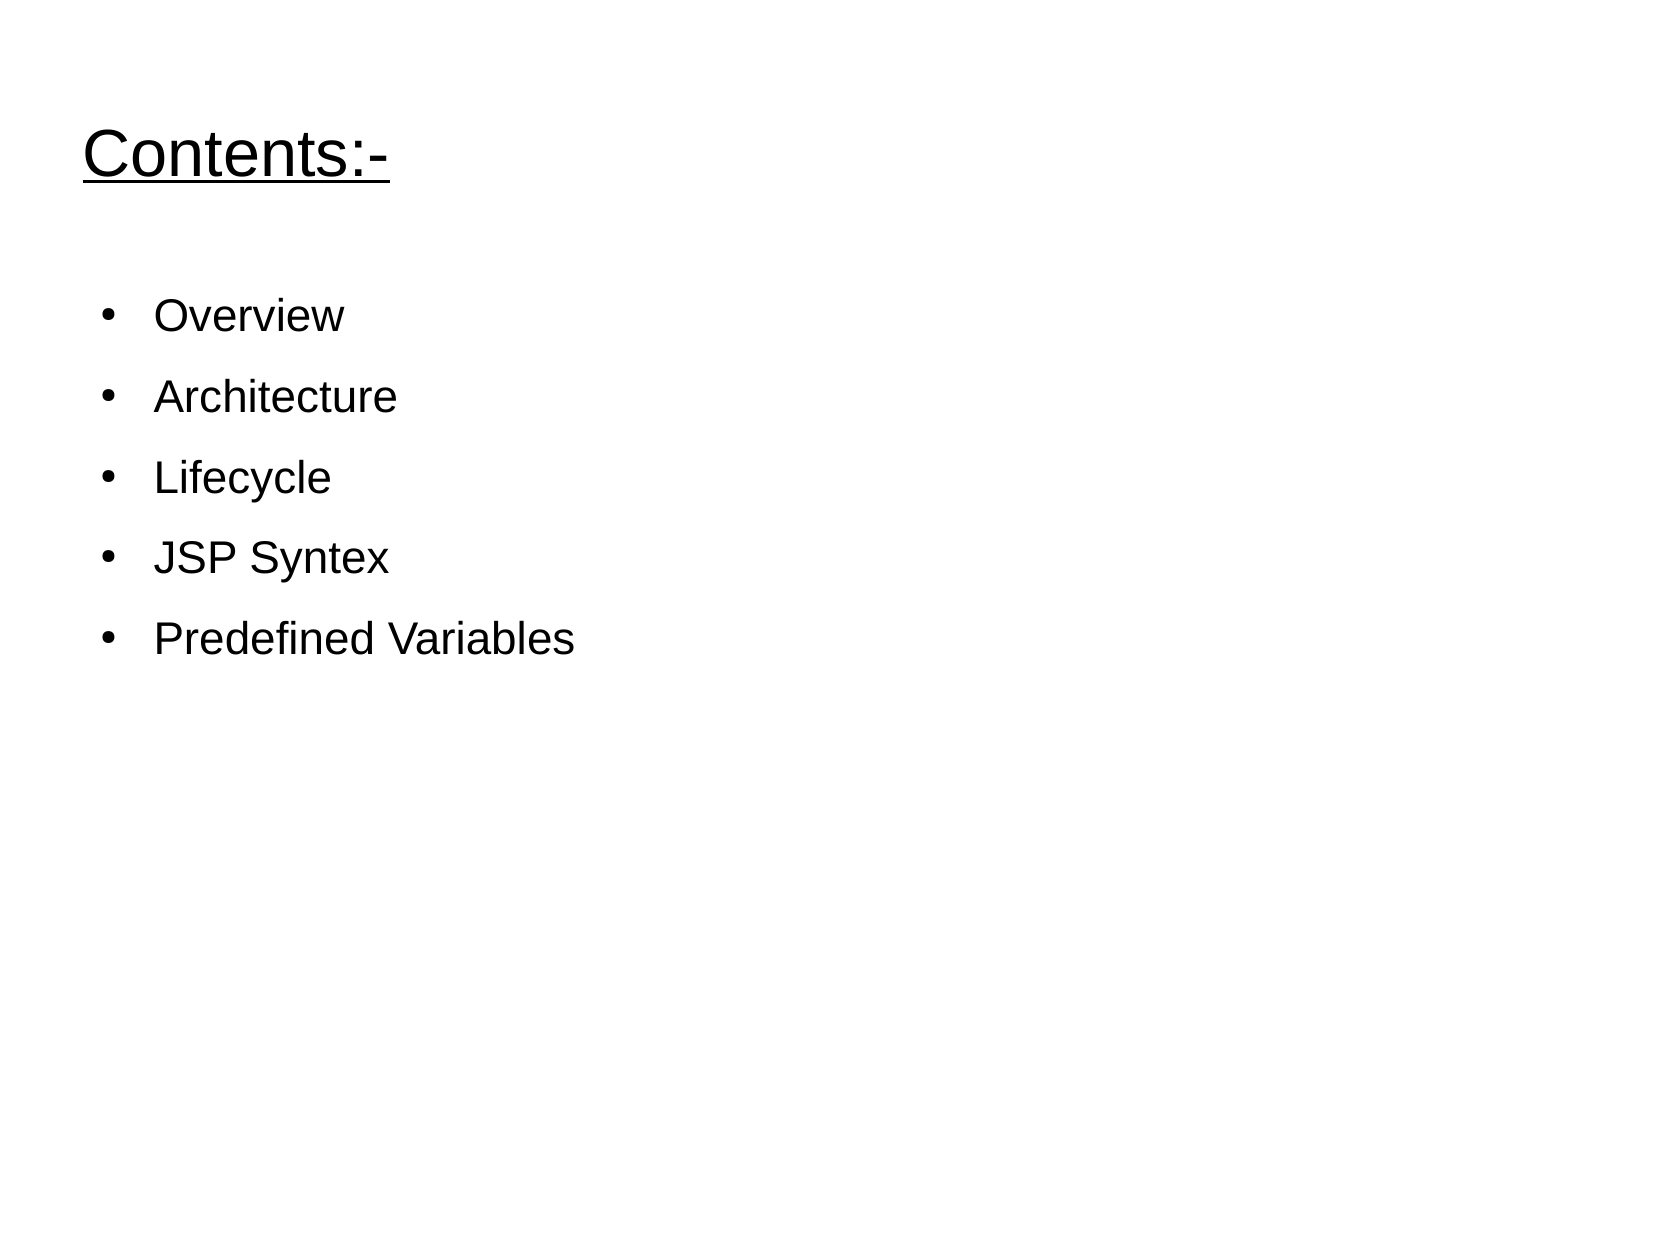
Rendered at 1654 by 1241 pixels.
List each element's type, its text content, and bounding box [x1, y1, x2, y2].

title Contents:- [82, 49, 1571, 257]
list Overview Architecture Lifecycle JSP Syntex Predefined Variables [82, 290, 1571, 1109]
